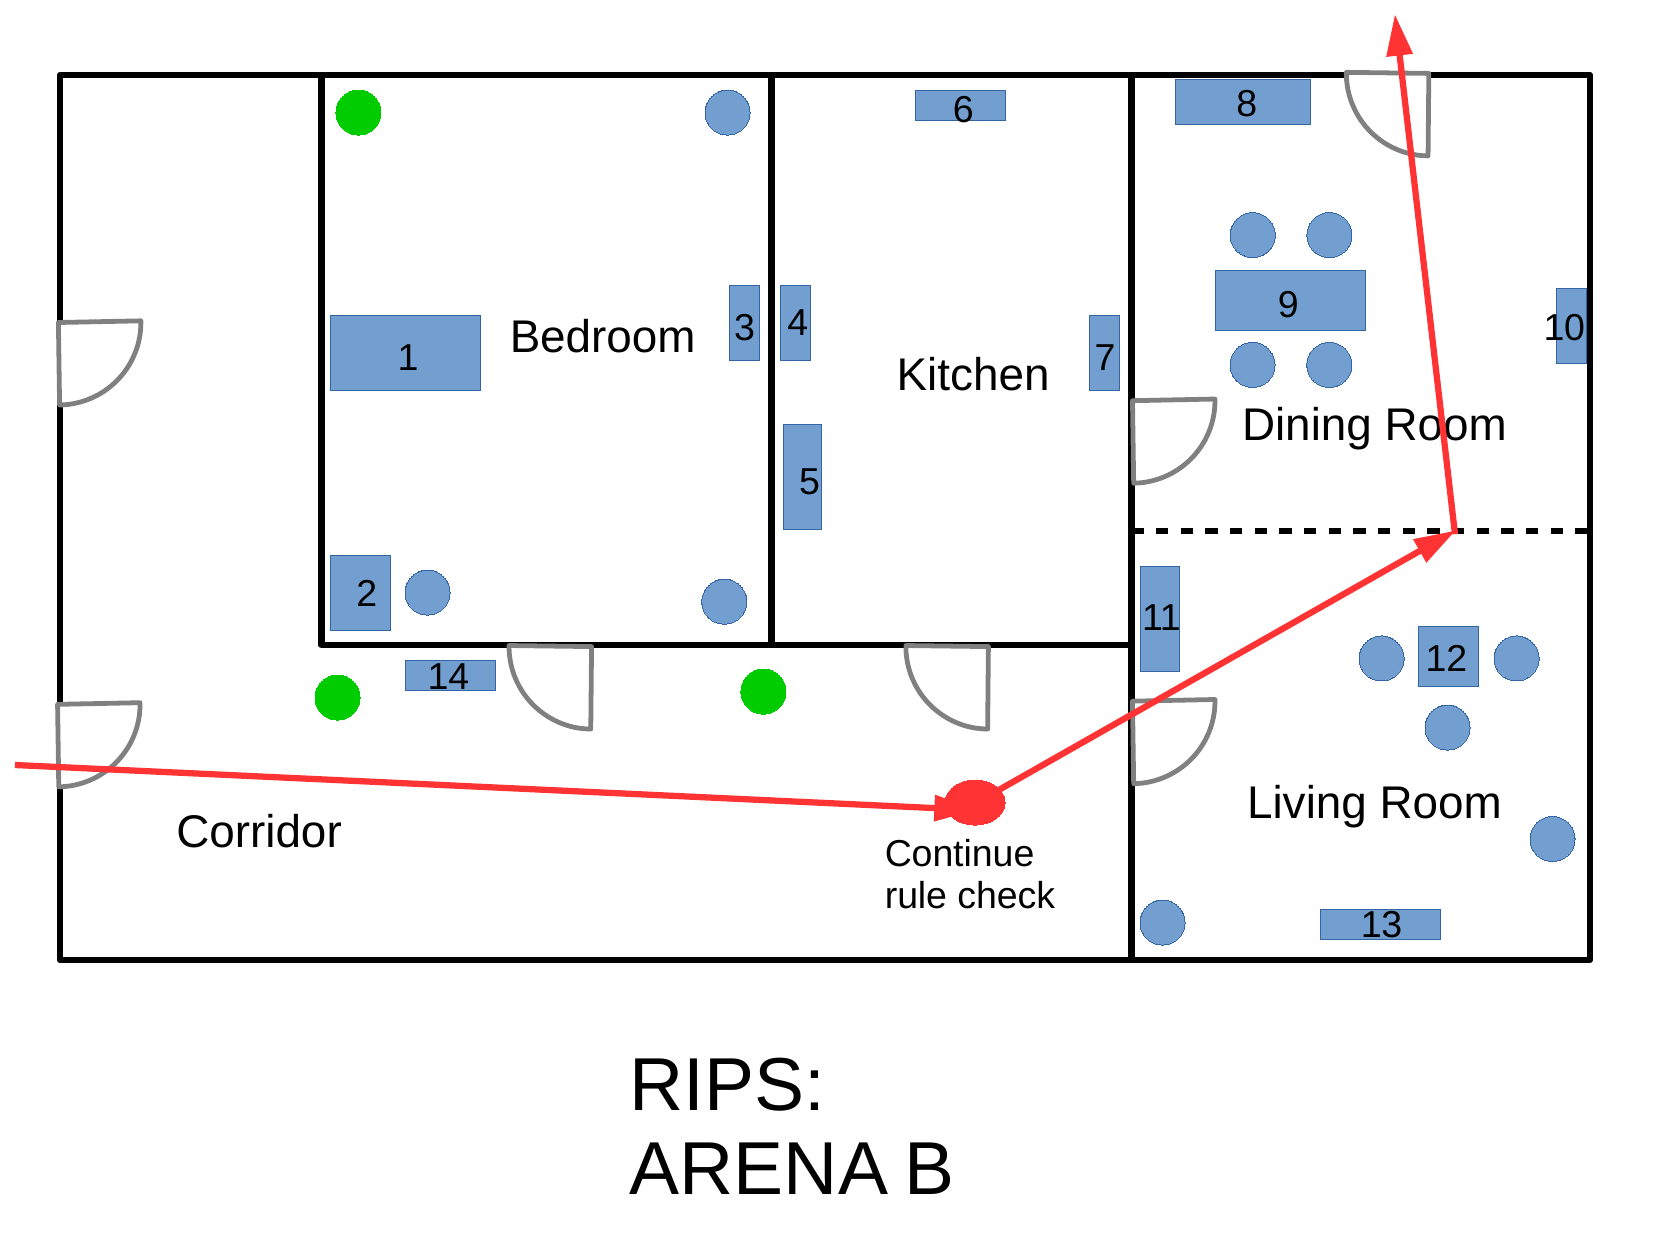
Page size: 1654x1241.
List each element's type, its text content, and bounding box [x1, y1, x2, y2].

text_box Corridor [161, 798, 357, 865]
text_box 8 [1221, 75, 1273, 132]
text_box Kitchen [881, 341, 1065, 408]
text_box 14 [412, 647, 485, 705]
text_box [57, 72, 1591, 961]
text_box 4 [772, 293, 823, 351]
text_box Dining Room [1442, 391, 1522, 458]
text_box Continue rule check [870, 825, 1111, 924]
text_box 13 [1345, 895, 1418, 953]
text_box 11 [1127, 588, 1199, 646]
text_box 6 [938, 81, 989, 138]
text_box 9 [1263, 275, 1314, 333]
text_box 7 [1079, 329, 1131, 386]
text_box 10 [1528, 299, 1601, 357]
text_box RIPS: ARENA B [615, 1035, 1021, 1218]
text_box 2 [341, 565, 392, 623]
text_box Bedroom [495, 303, 711, 370]
text_box 5 [784, 453, 835, 510]
text_box 1 [382, 329, 434, 386]
text_box Living Room [1232, 769, 1517, 836]
text_box Dining Room [1227, 391, 1442, 458]
text_box 12 [1410, 630, 1483, 688]
text_box 3 [719, 299, 770, 357]
